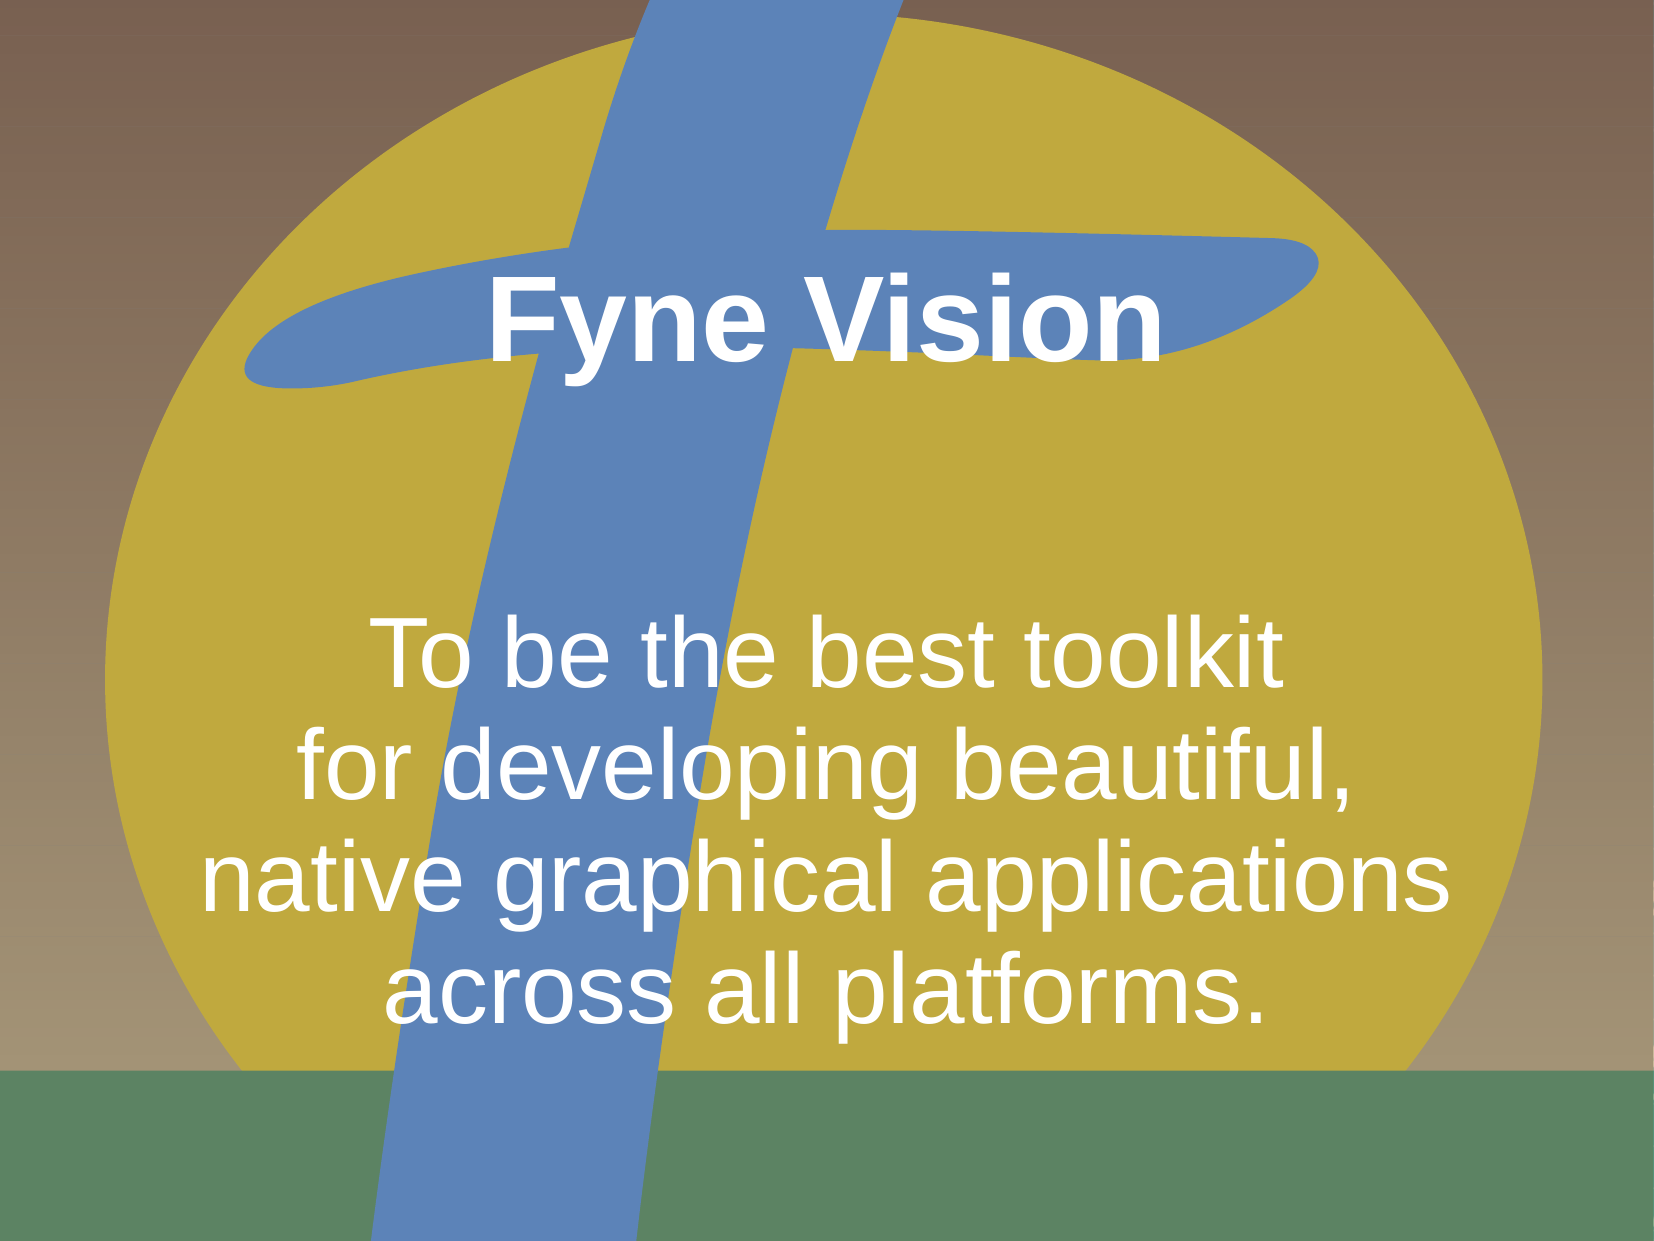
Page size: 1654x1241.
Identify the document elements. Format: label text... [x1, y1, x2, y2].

title Fyne Vision [82, 177, 1571, 461]
picture [0, 0, 1654, 1241]
subtitle To be the best toolkit for developing beautiful, native graphical applications across all platforms. [82, 519, 1571, 1123]
